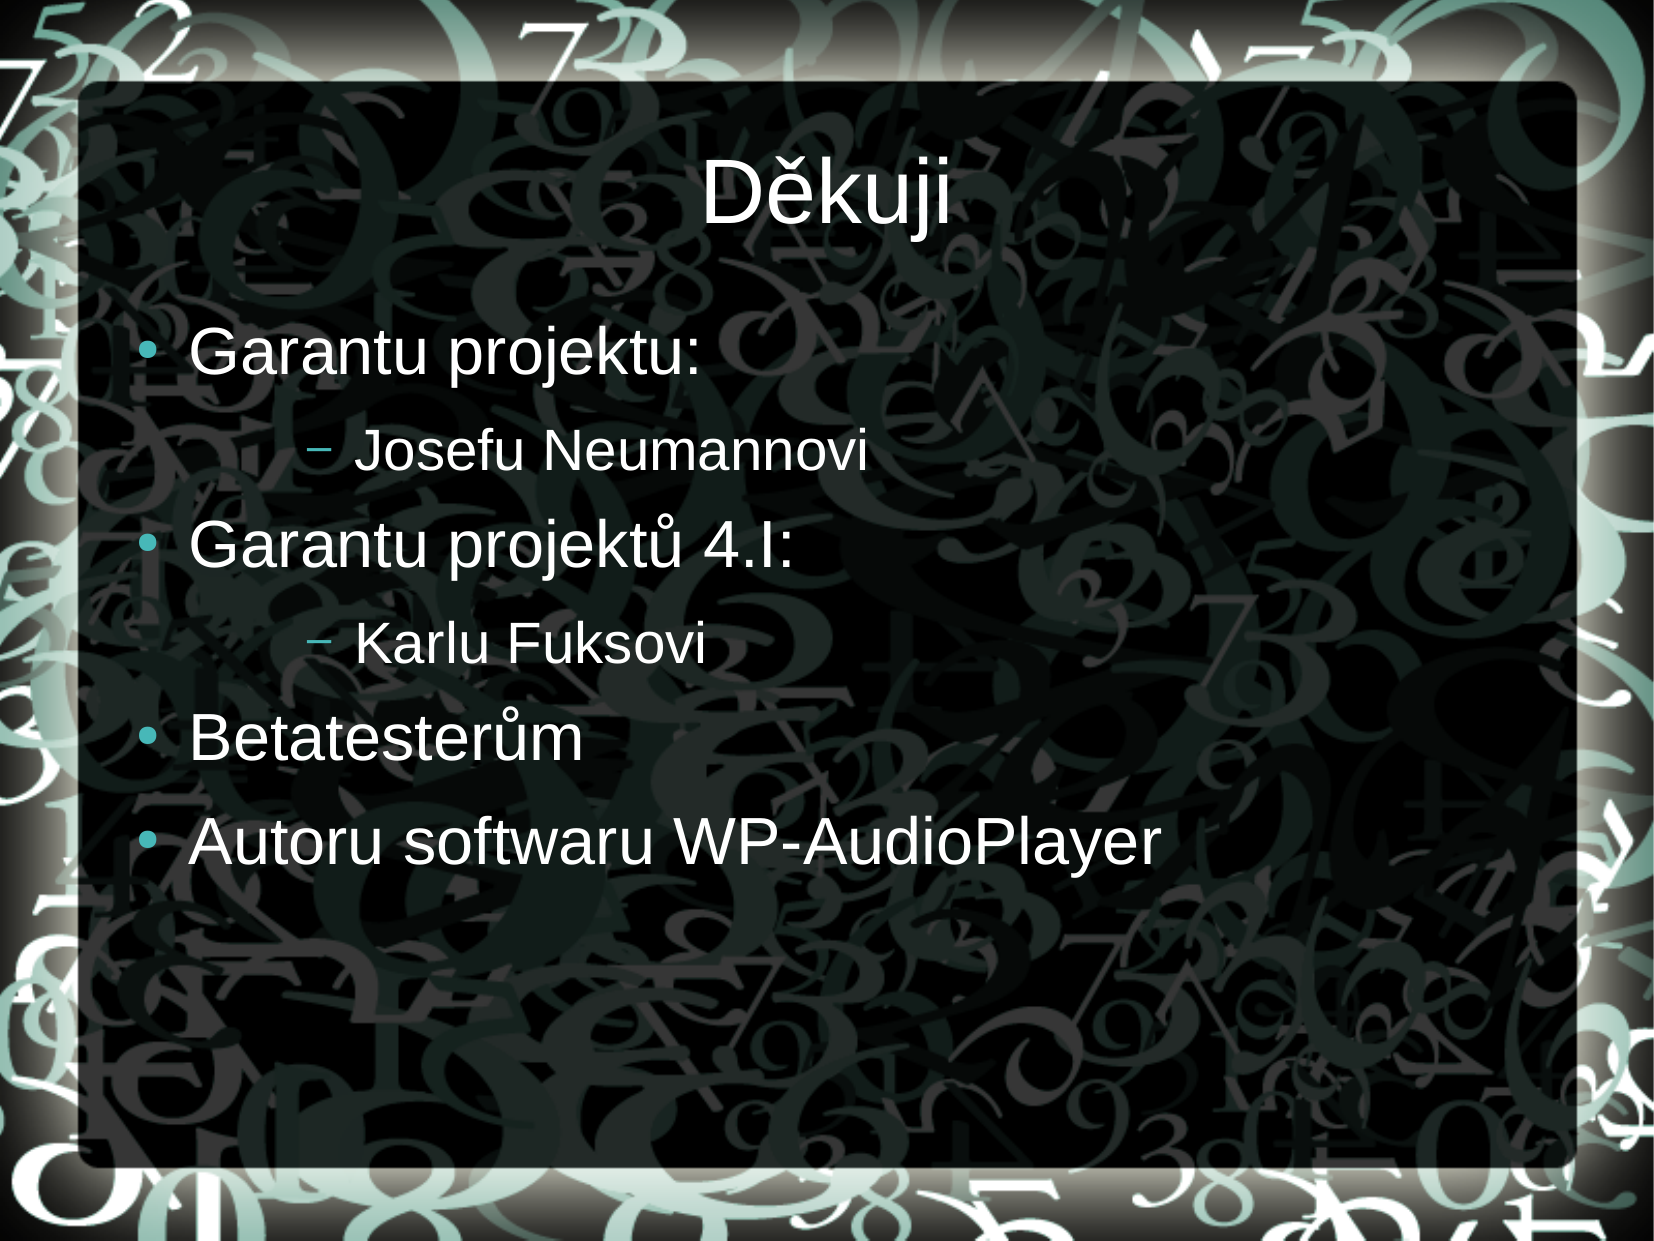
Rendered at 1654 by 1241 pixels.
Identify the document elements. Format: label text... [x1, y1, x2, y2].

list Garantu projektu: Josefu Neumannovi Garantu projektů 4.I: Karlu Fuksovi Betatesterům Autoru softwaru WP-AudioPlayer [118, 313, 1542, 1028]
picture [0, 0, 1654, 1241]
title Děkuji [82, 88, 1571, 296]
